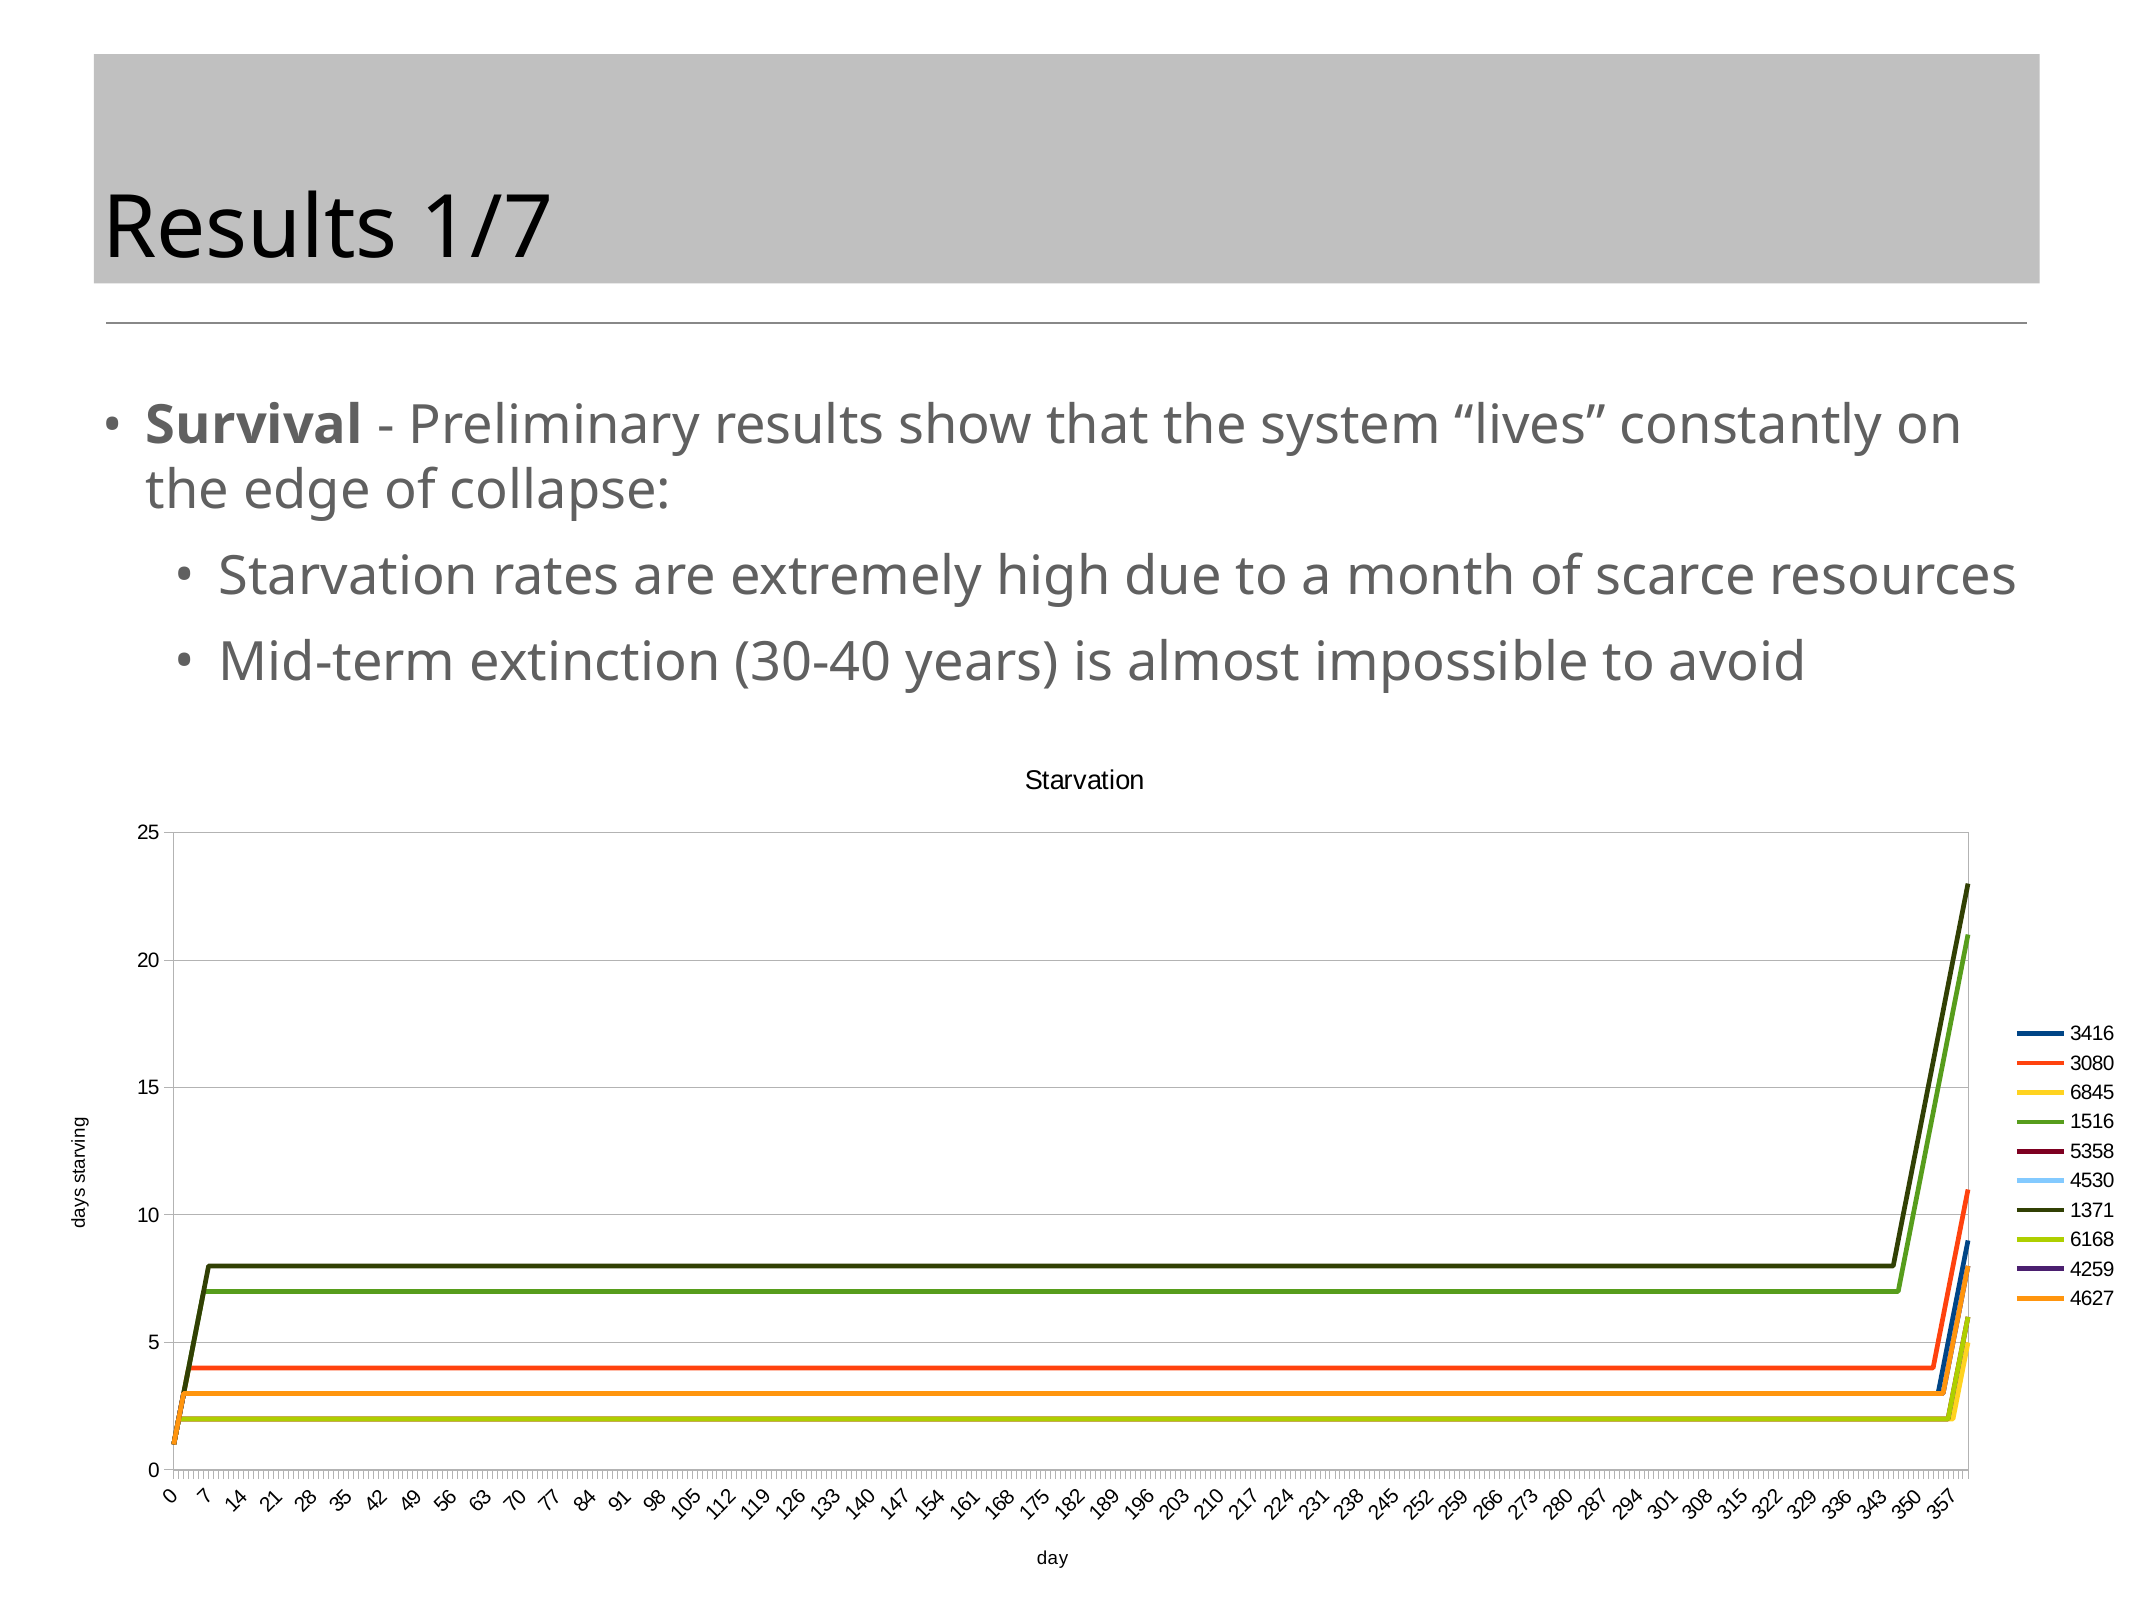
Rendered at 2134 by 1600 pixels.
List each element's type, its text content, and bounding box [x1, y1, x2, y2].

list Survival - Preliminary results show that the system “lives” constantly on the edge of collapse: Starvation rates are extremely high due to a month of scarce resources Mid-term extinction (30-40 years) is almost impossible to avoid [93, 381, 2040, 732]
chart [35, 732, 2134, 1600]
title Results 1/7 [93, 54, 2040, 284]
